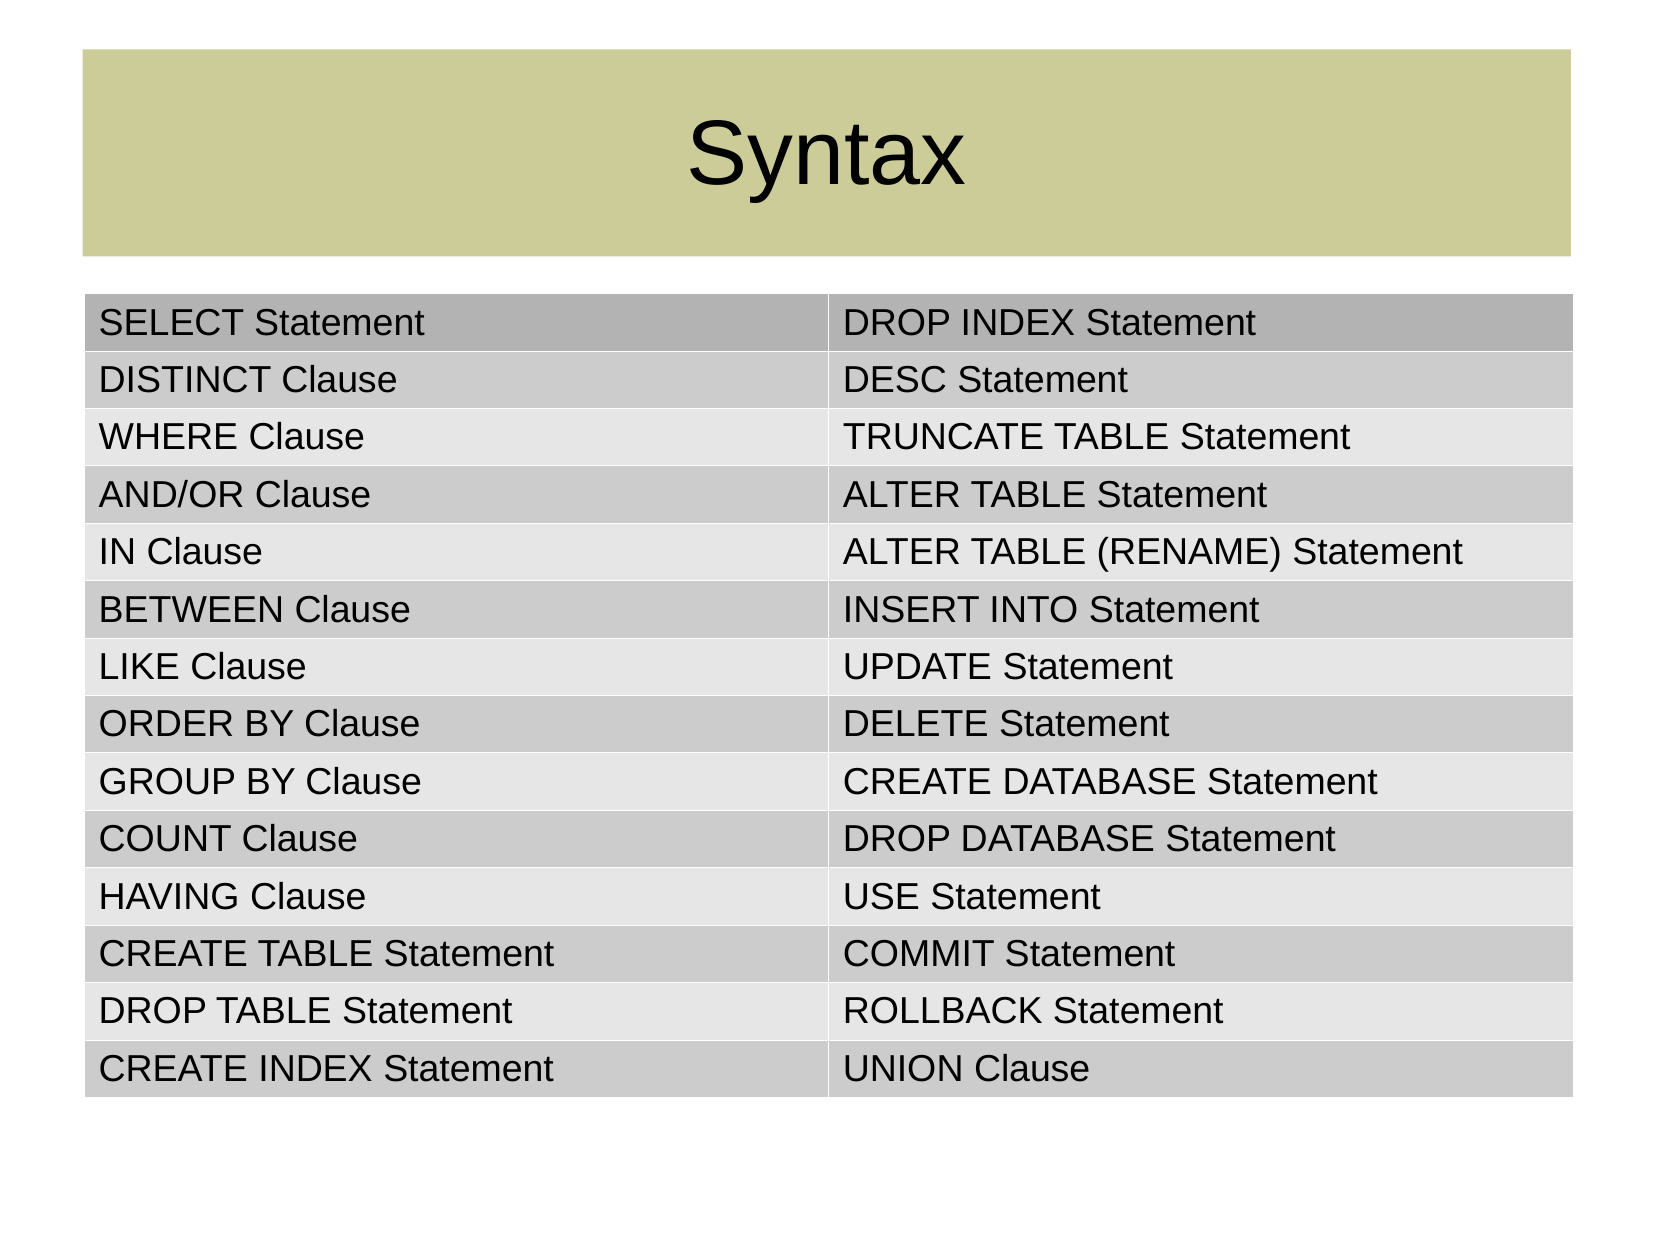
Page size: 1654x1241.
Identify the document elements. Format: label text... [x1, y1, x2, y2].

table_cell IN Clause [85, 524, 828, 580]
table_cell TRUNCATE TABLE Statement [829, 409, 1573, 465]
table_cell DESC Statement [829, 352, 1573, 408]
table_cell CREATE INDEX Statement [85, 1041, 828, 1097]
table_cell HAVING Clause [85, 868, 828, 925]
table_header DROP INDEX Statement [829, 294, 1573, 351]
table_cell GROUP BY Clause [85, 753, 828, 810]
table_cell CREATE TABLE Statement [85, 926, 828, 982]
table_cell ROLLBACK Statement [829, 983, 1573, 1040]
table_cell DROP TABLE Statement [85, 983, 828, 1040]
table_cell ALTER TABLE (RENAME) Statement [829, 524, 1573, 580]
table_cell BETWEEN Clause [85, 581, 828, 638]
table_cell DELETE Statement [829, 696, 1573, 752]
table_cell COMMIT Statement [829, 926, 1573, 982]
table_cell COUNT Clause [85, 811, 828, 867]
table_cell LIKE Clause [85, 639, 828, 695]
table_cell DROP DATABASE Statement [829, 811, 1573, 867]
table_cell USE Statement [829, 868, 1573, 925]
table_cell AND/OR Clause [85, 466, 828, 523]
table_cell CREATE DATABASE Statement [829, 753, 1573, 810]
table_cell UNION Clause [829, 1041, 1573, 1097]
table_cell ORDER BY Clause [85, 696, 828, 752]
table_cell DISTINCT Clause [85, 352, 828, 408]
table_cell INSERT INTO Statement [829, 581, 1573, 638]
title Syntax [82, 49, 1571, 257]
table_cell WHERE Clause [85, 409, 828, 465]
table_cell UPDATE Statement [829, 639, 1573, 695]
table_header SELECT Statement [85, 294, 828, 351]
table_cell ALTER TABLE Statement [829, 466, 1573, 523]
